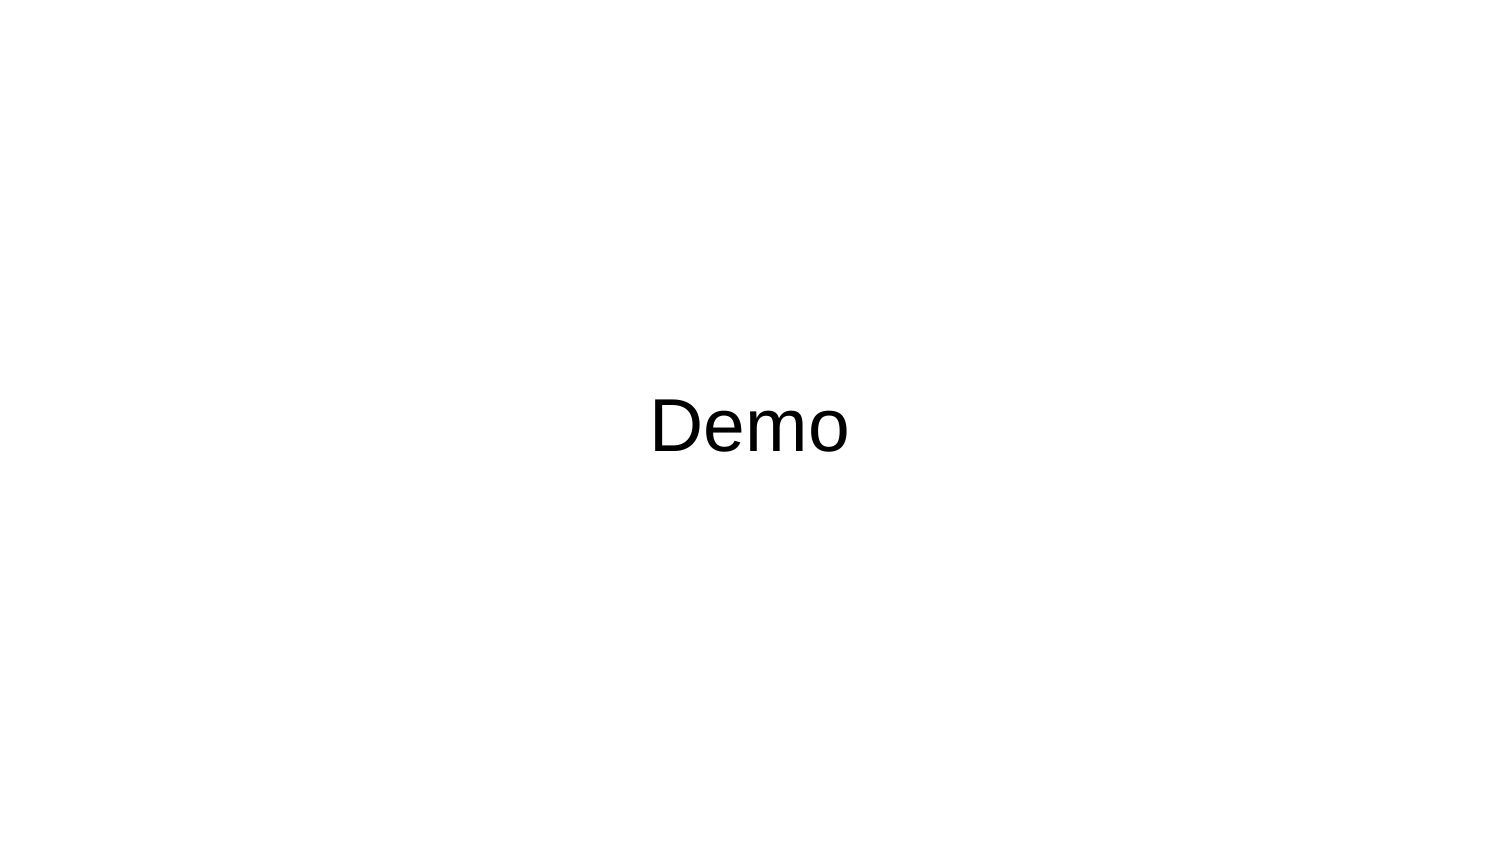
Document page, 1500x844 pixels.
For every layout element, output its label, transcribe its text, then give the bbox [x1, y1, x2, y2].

title Demo [51, 352, 1449, 491]
